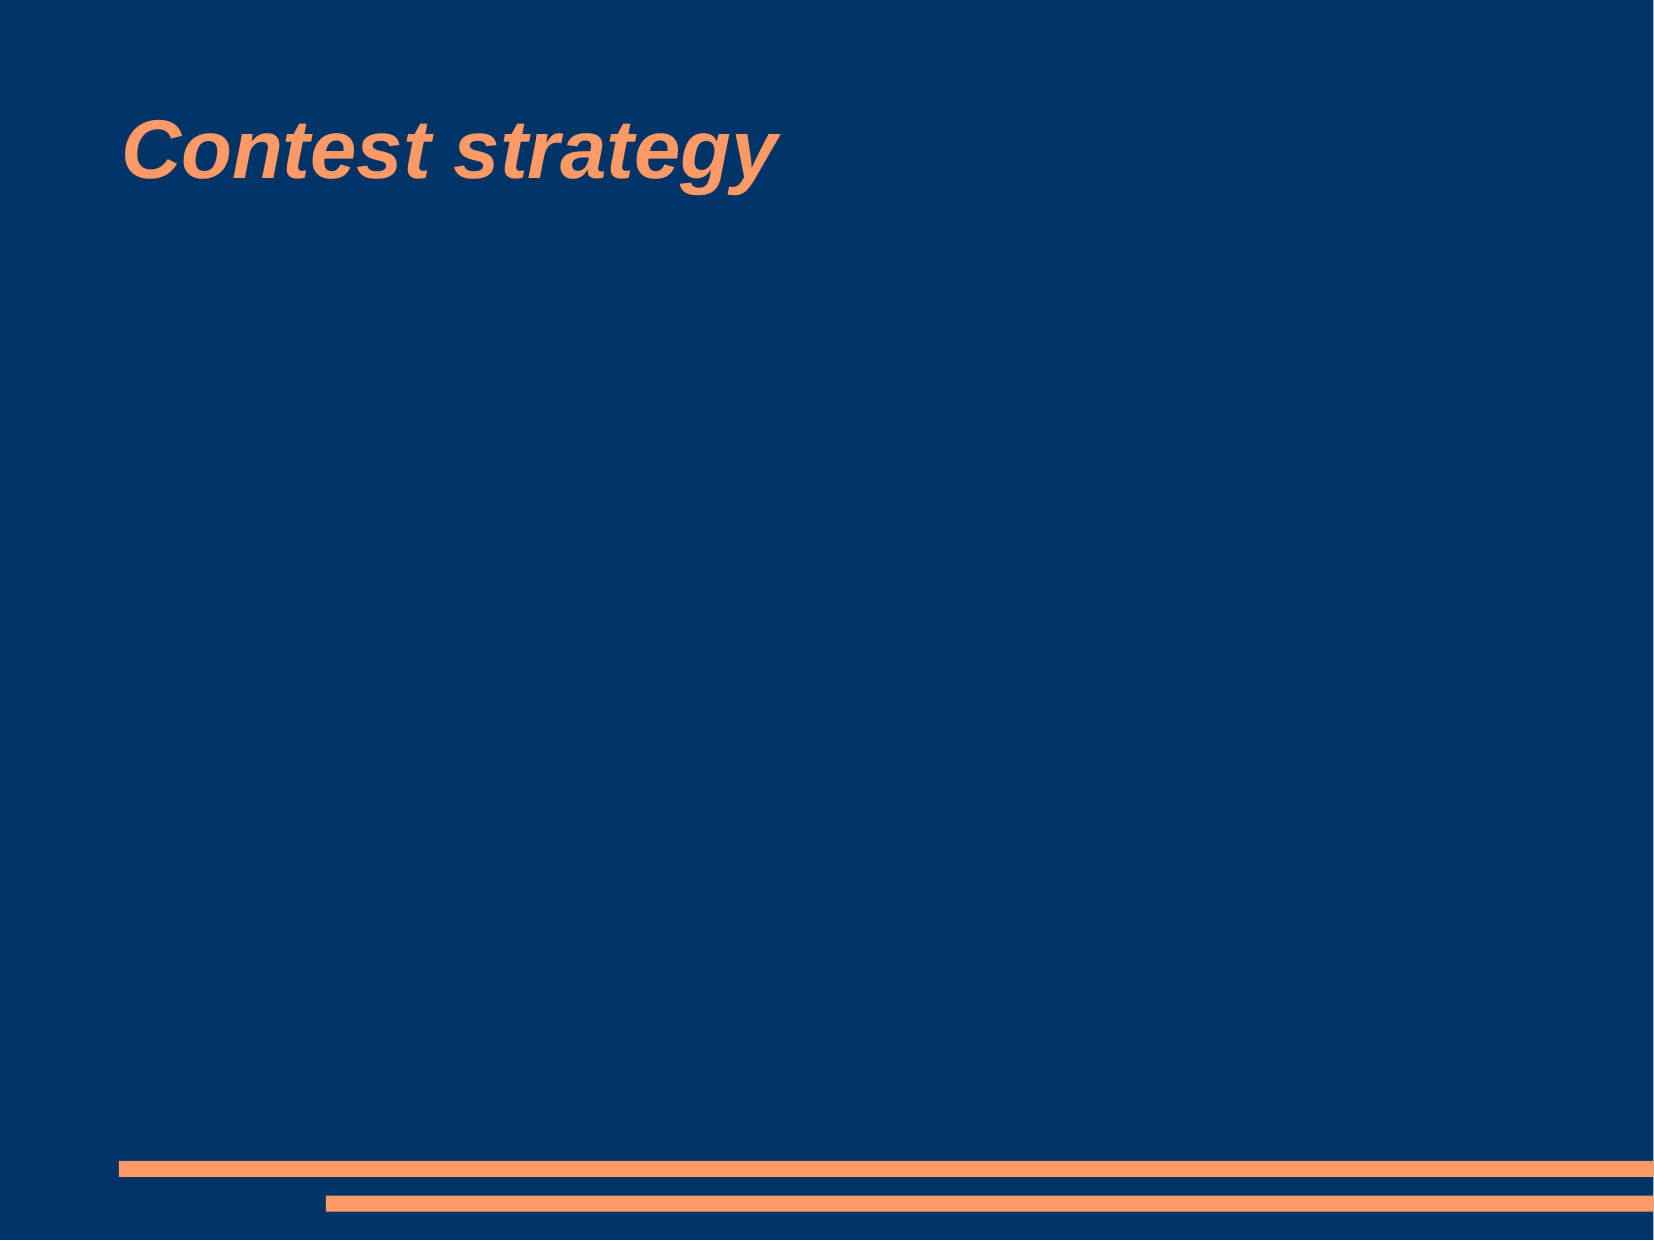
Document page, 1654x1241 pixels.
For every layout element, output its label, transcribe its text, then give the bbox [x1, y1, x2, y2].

title Contest strategy [121, 53, 1534, 247]
